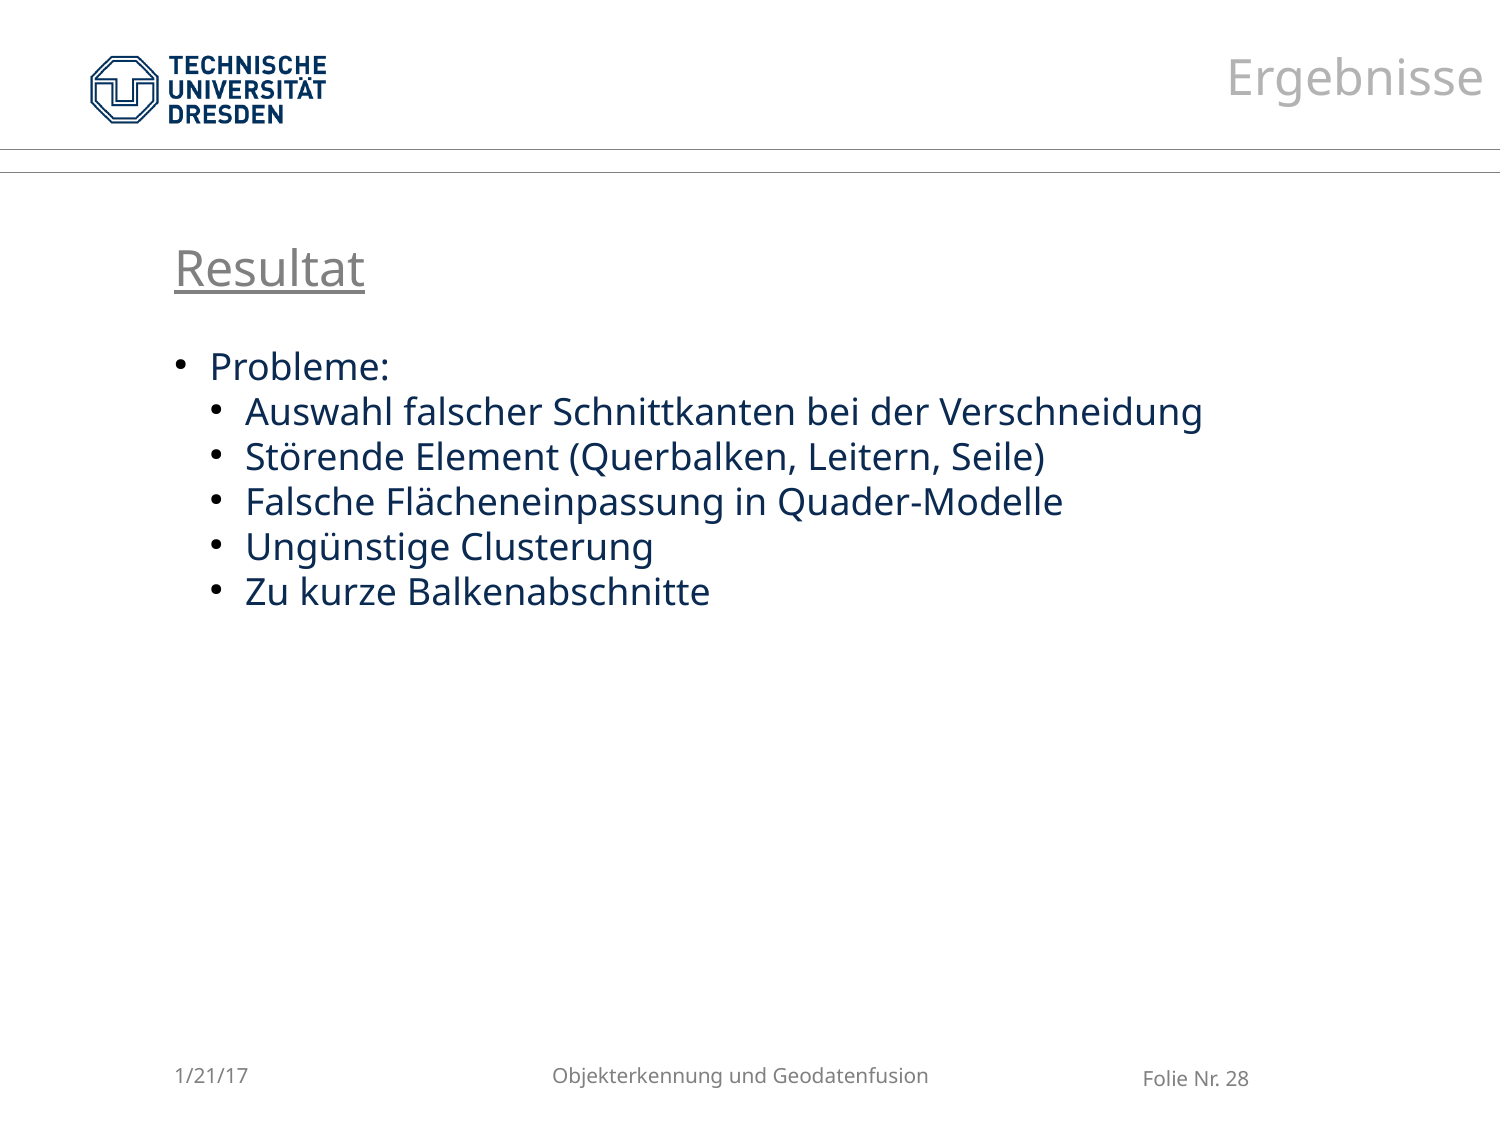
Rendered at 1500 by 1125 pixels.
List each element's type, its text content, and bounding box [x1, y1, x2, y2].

text_box Ergebnisse [702, 37, 1500, 113]
text_box Probleme: Auswahl falscher Schnittkanten bei der Verschneidung Störende Element (Querbalken, Leitern, Seile) Falsche Flächeneinpassung in Quader-Modelle Ungünstige Clusterung Zu kurze Balkenabschnitte [159, 290, 1384, 976]
picture [90, 54, 326, 124]
text_box Resultat [159, 172, 1500, 360]
text_box 1/21/17 [159, 1045, 509, 1106]
